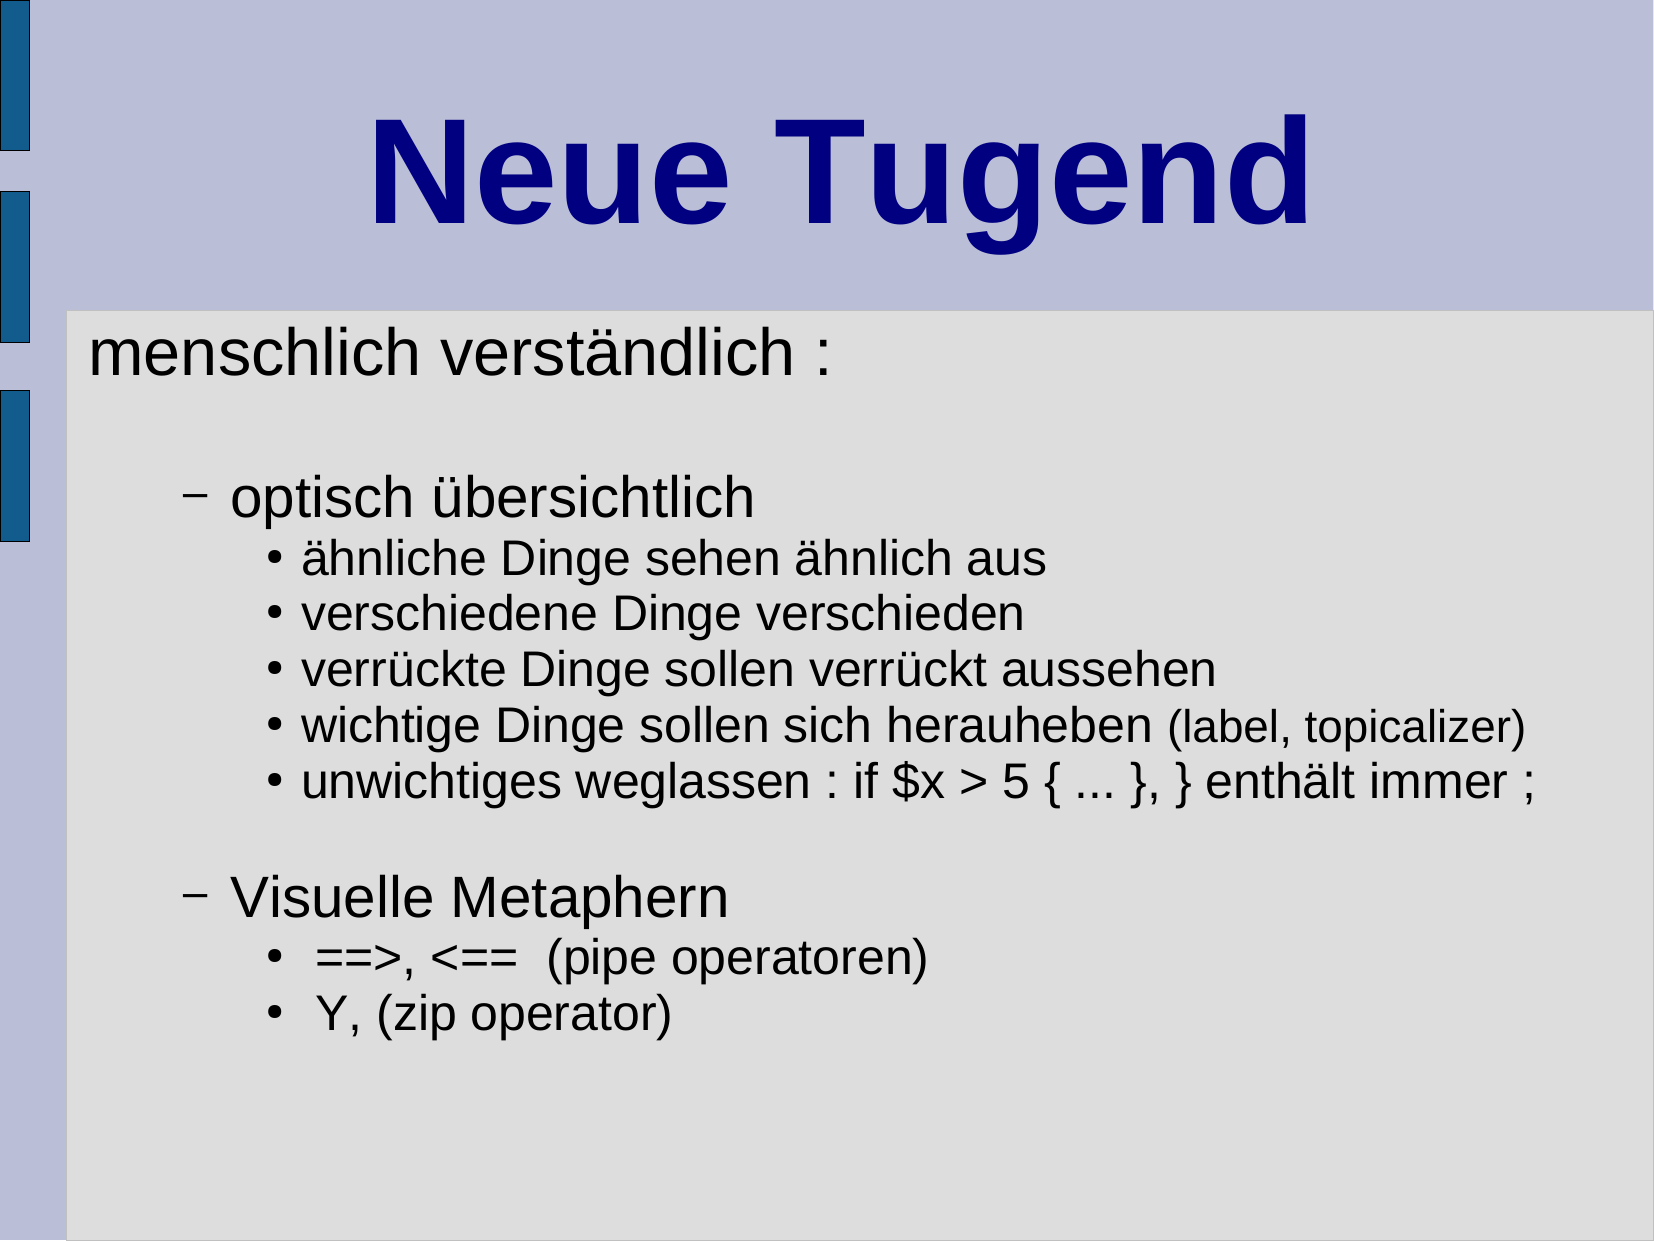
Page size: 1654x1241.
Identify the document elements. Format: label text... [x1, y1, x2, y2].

title Neue Tugend [118, 68, 1565, 276]
list menschlich verständlich : optisch übersichtlich ähnliche Dinge sehen ähnlich aus verschiedene Dinge verschieden verrückte Dinge sollen verrückt aussehen wichtige Dinge sollen sich herauheben (label, topicalizer) unwichtiges weglassen : if $x > 5 { ... }, } enthält immer ; Visuelle Metaphern ==>, <== (pipe operatoren) Y, (zip operator) [88, 315, 1595, 1097]
